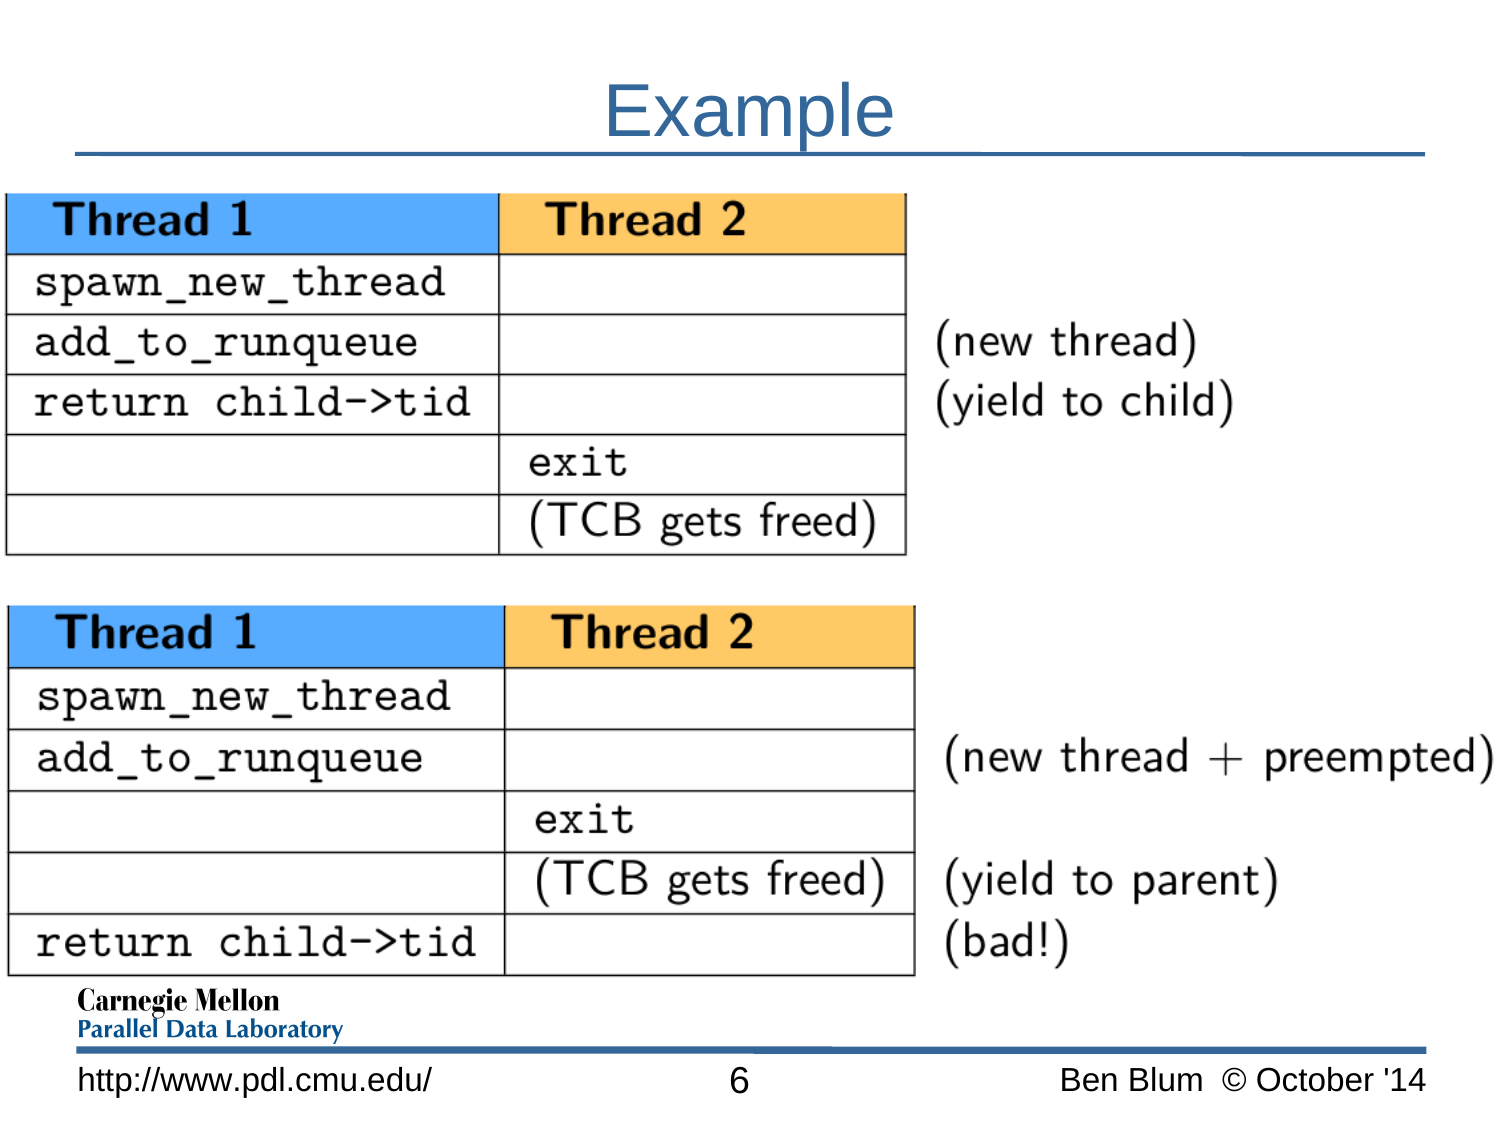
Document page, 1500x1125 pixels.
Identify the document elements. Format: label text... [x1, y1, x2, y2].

title Example [112, 50, 1388, 163]
picture [0, 187, 1238, 566]
picture [0, 599, 1500, 1044]
